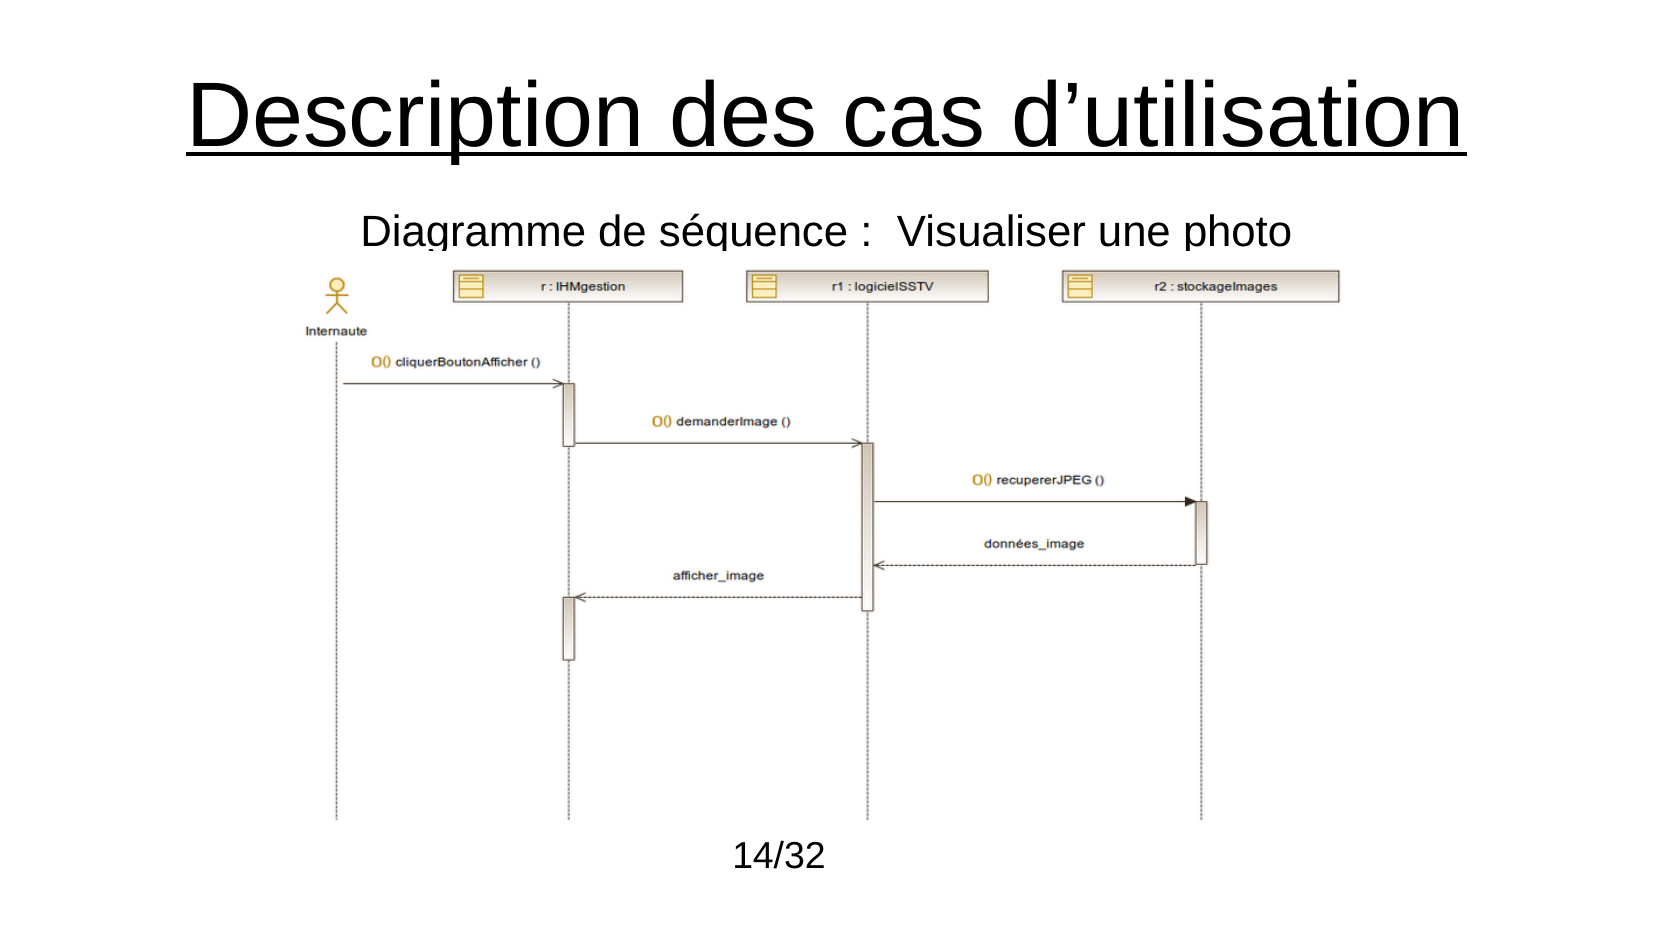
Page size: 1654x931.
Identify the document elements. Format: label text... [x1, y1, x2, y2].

list Diagramme de séquence : Visualiser une photo [47, 206, 1536, 747]
picture [265, 251, 1345, 857]
title Description des cas d’utilisation [82, 37, 1571, 193]
text_box <numéro>/32 [717, 826, 1345, 884]
